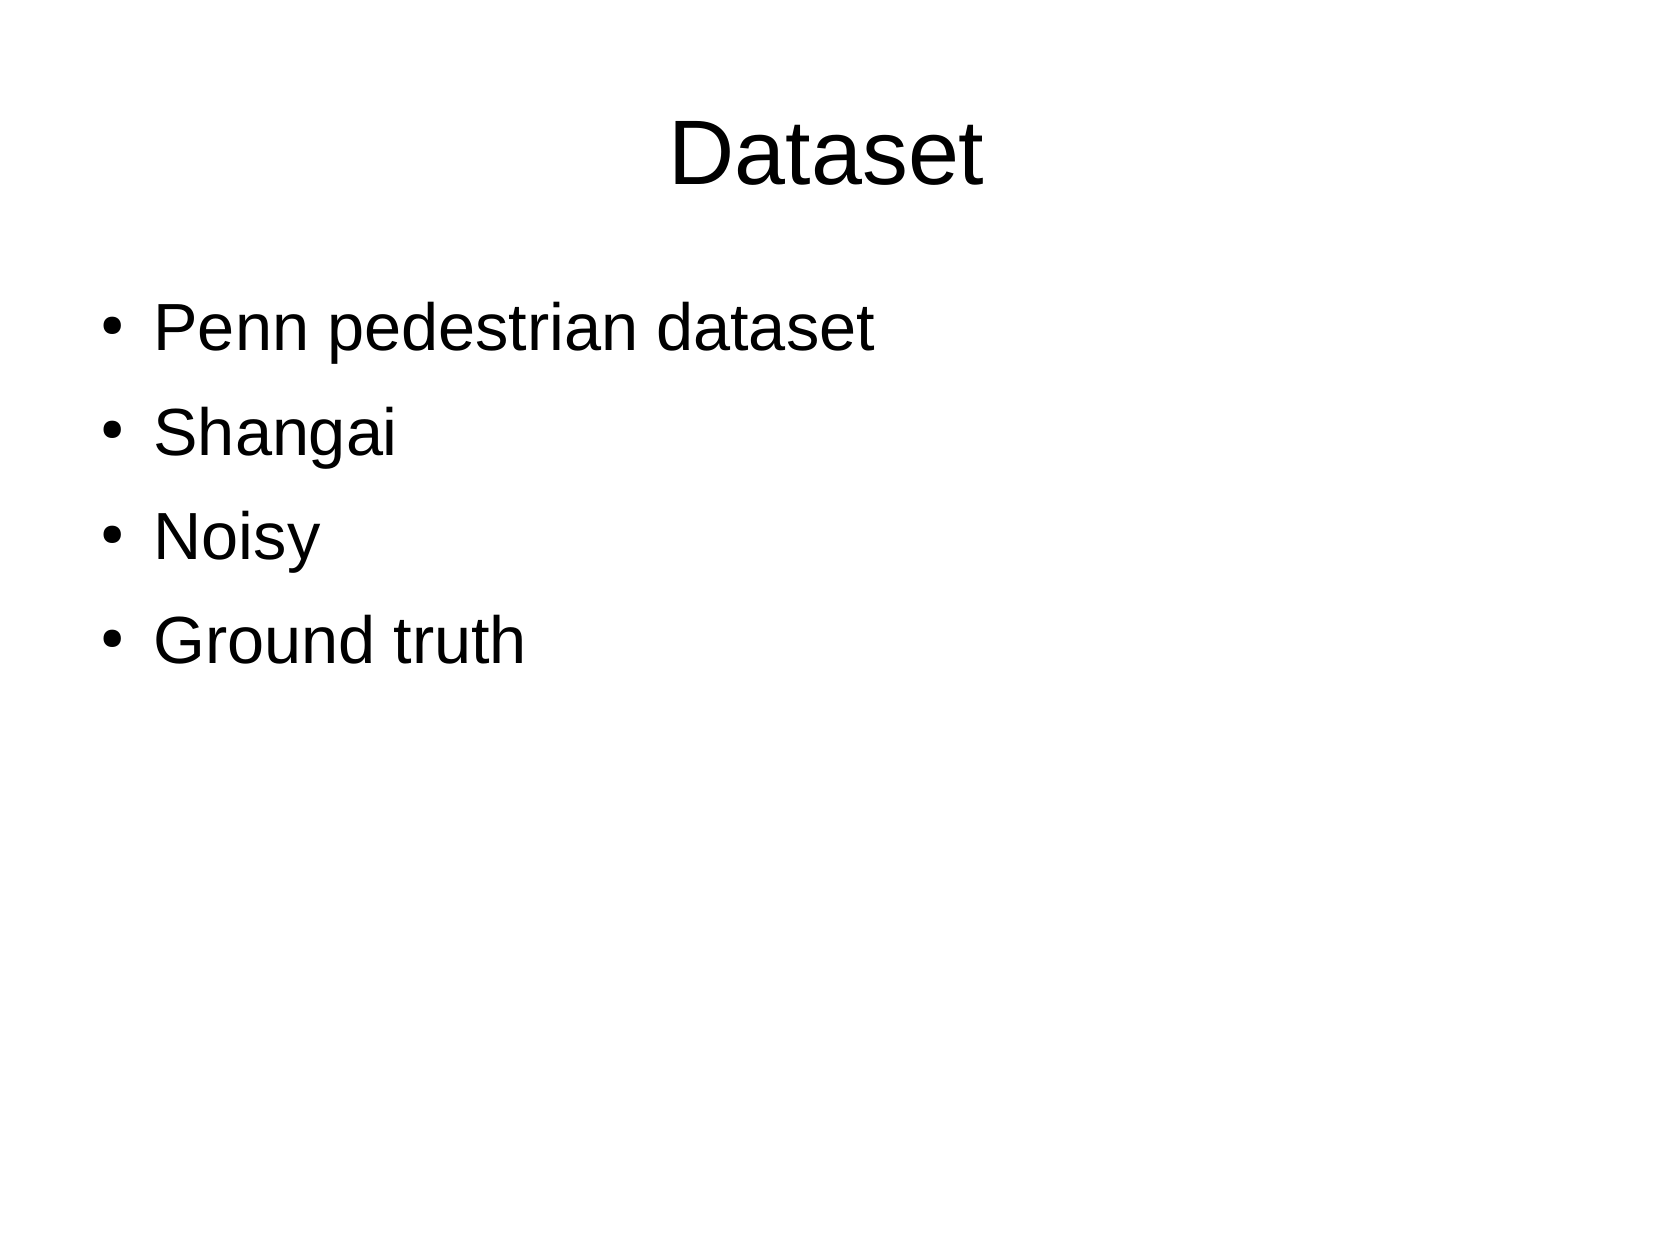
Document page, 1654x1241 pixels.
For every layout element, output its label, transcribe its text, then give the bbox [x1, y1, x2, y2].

list Penn pedestrian dataset Shangai Noisy Ground truth [82, 290, 1571, 1109]
title Dataset [82, 49, 1571, 257]
